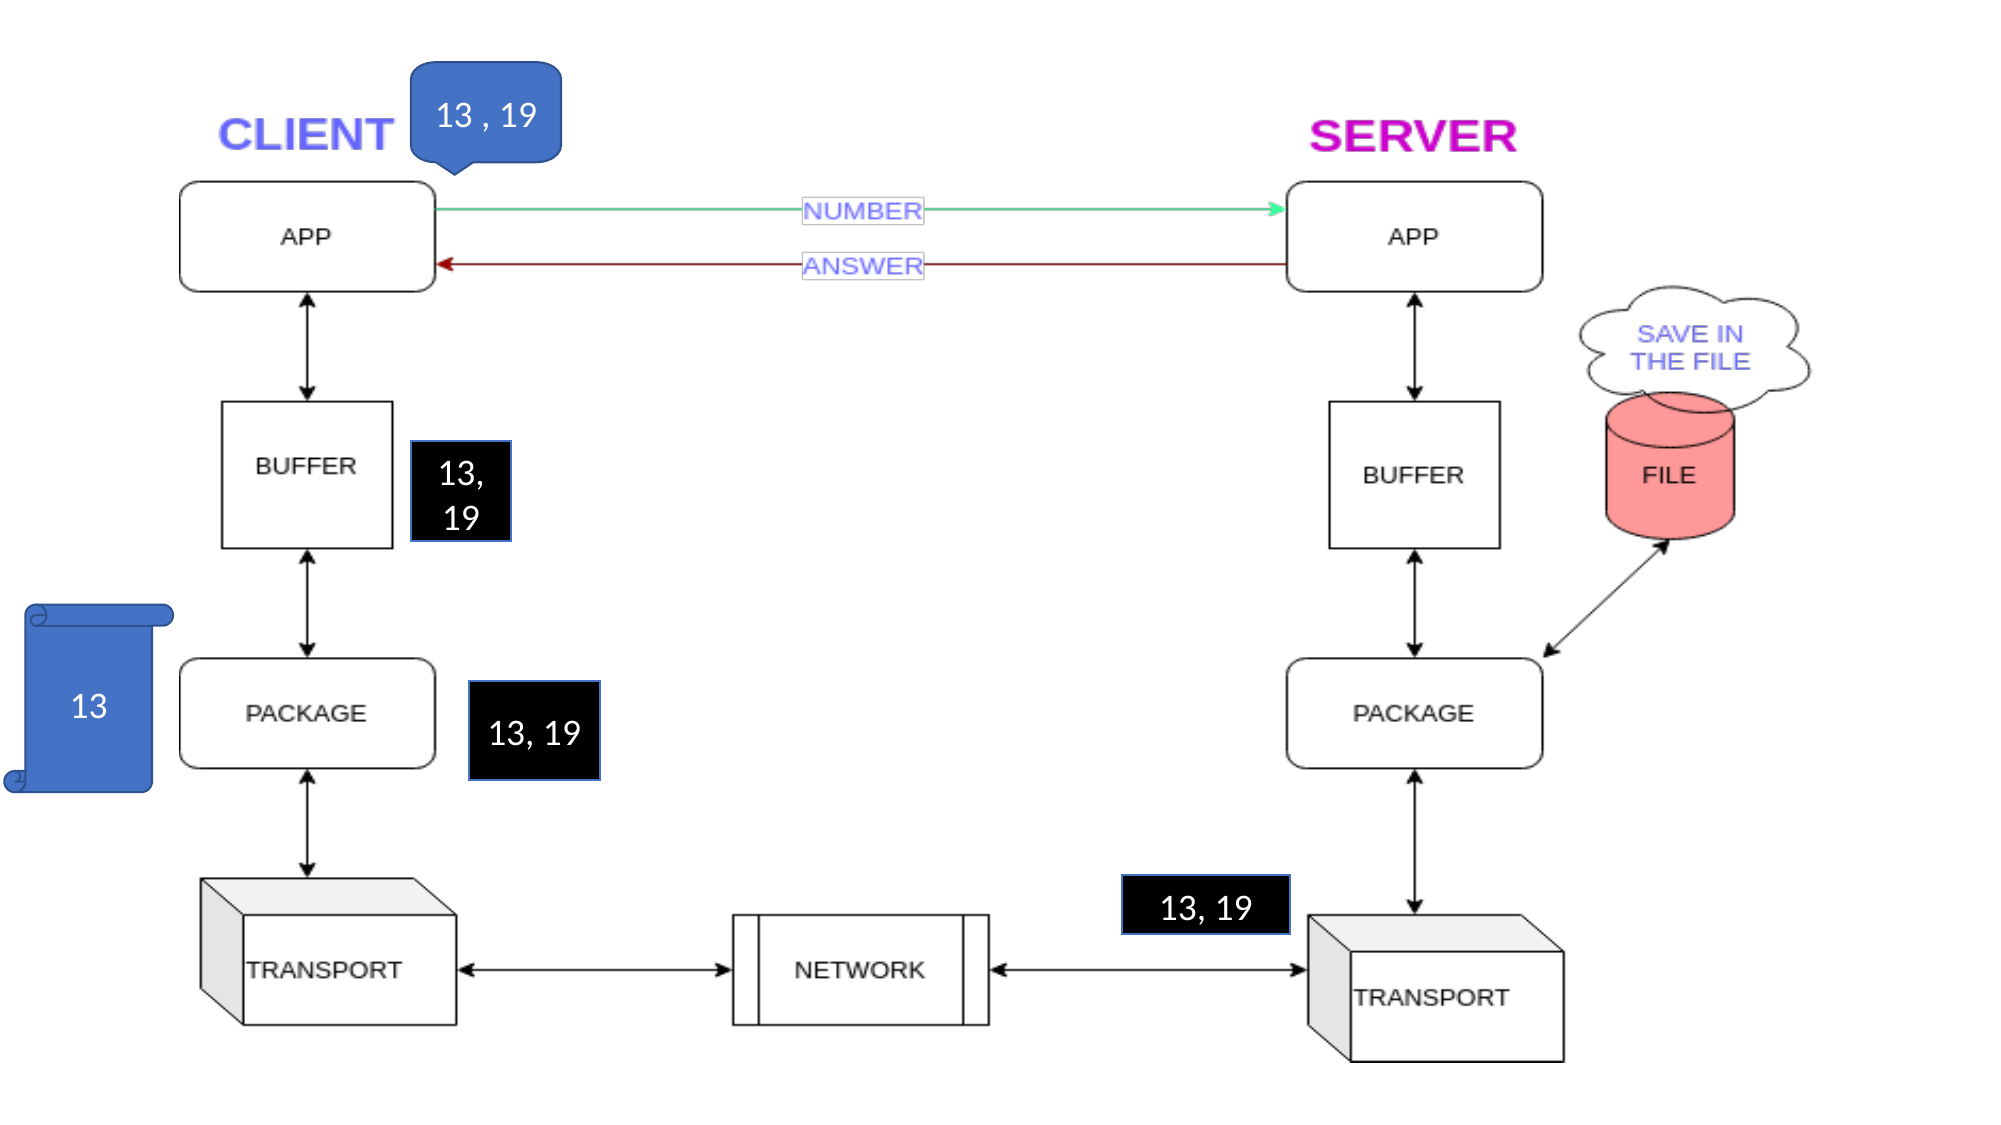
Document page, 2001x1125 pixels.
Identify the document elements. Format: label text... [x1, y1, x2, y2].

text_box 13 , 19 [410, 62, 562, 175]
text_box 13 [4, 604, 174, 793]
text_box 13, 19 [469, 681, 600, 780]
text_box 13, 19 [411, 441, 511, 541]
picture [179, 62, 1821, 1063]
text_box 13, 19 [1122, 875, 1290, 934]
